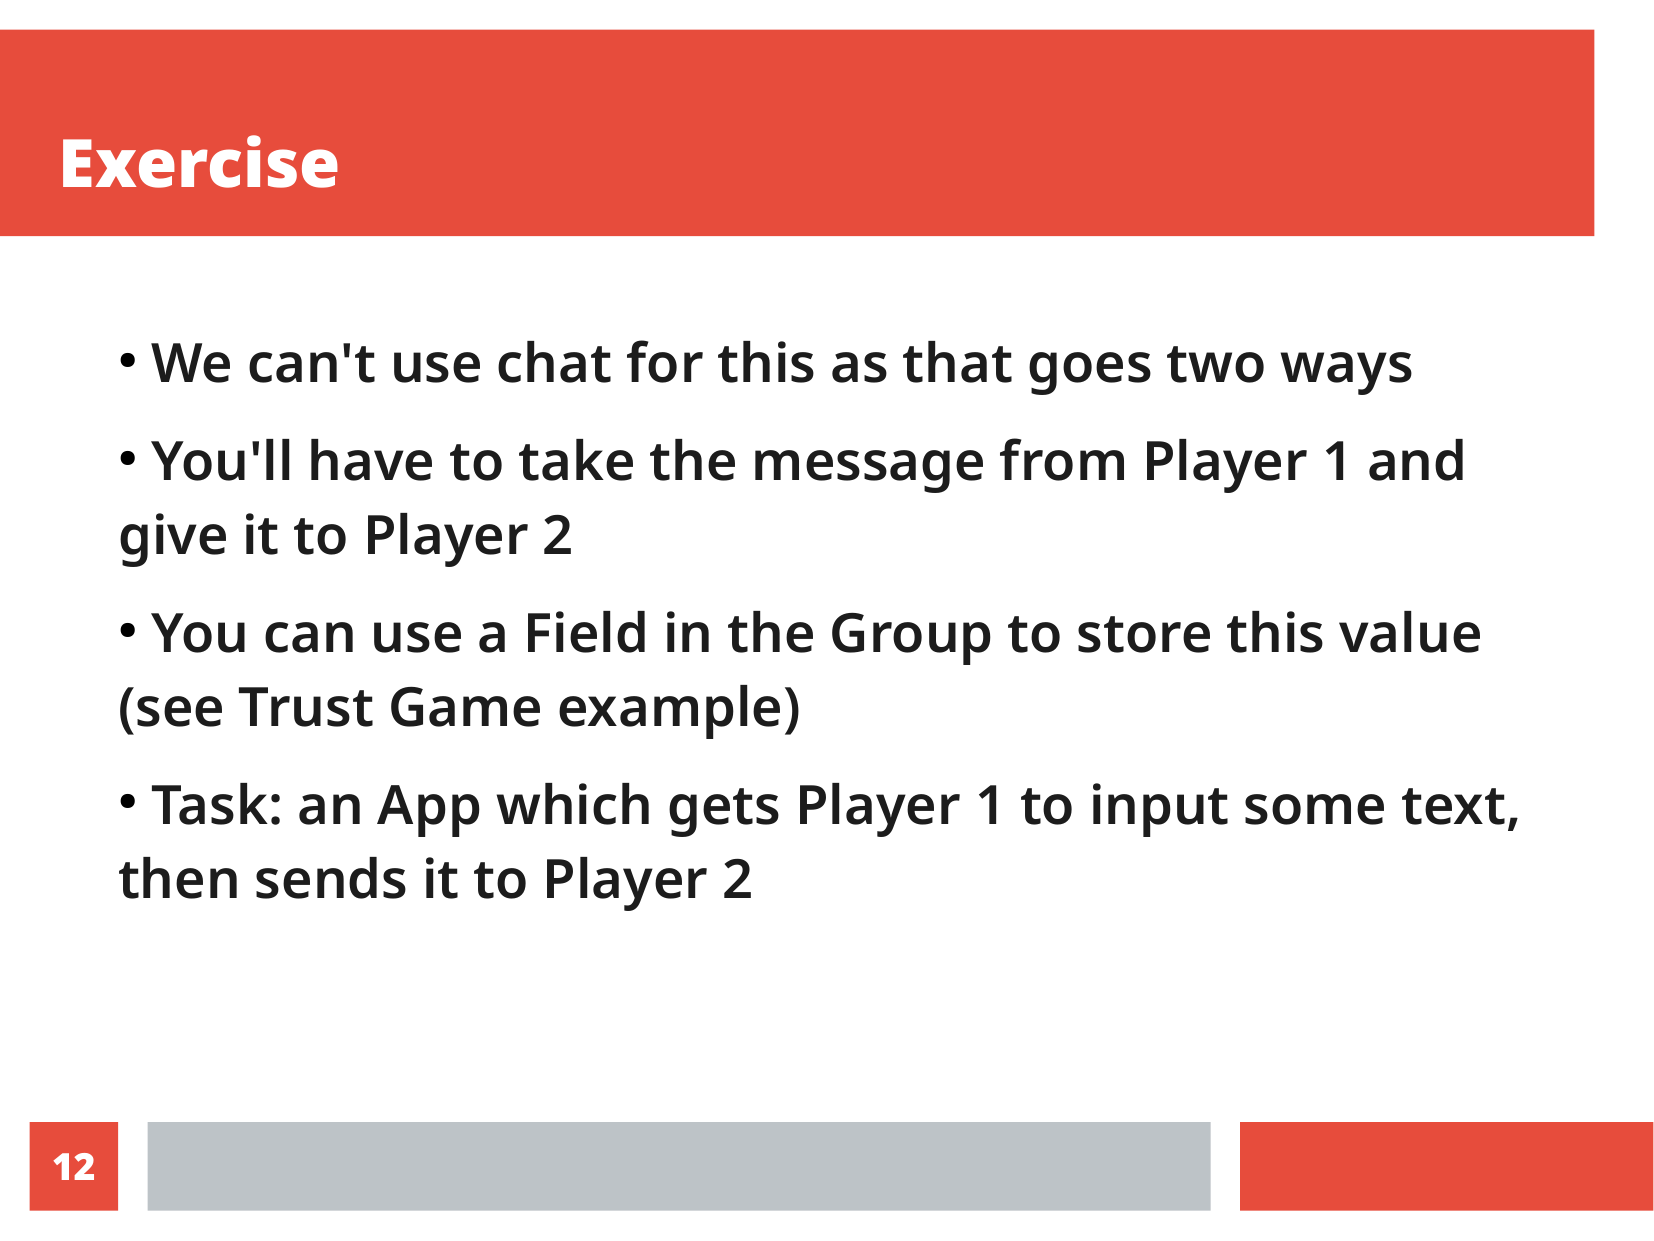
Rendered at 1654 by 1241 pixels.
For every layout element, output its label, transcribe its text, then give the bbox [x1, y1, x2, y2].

list We can't use chat for this as that goes two ways You'll have to take the message from Player 1 and give it to Player 2 You can use a Field in the Group to store this value (see Trust Game example) Task: an App which gets Player 1 to input some text, then sends it to Player 2 [59, 324, 1565, 1093]
title Exercise [59, 59, 1595, 207]
